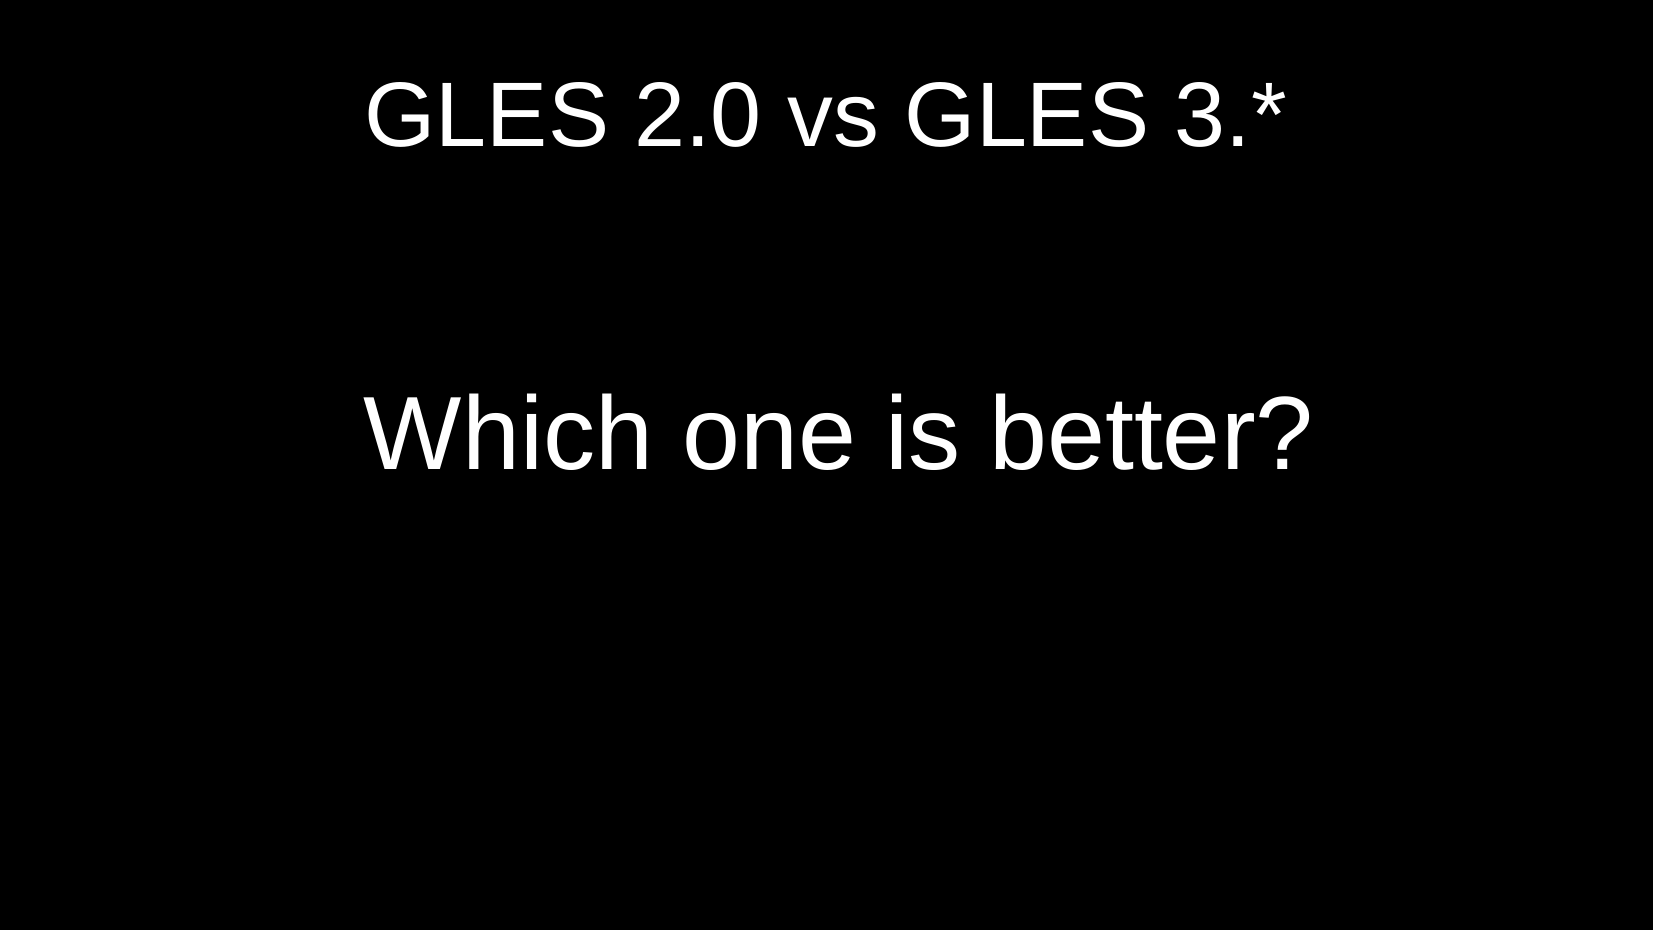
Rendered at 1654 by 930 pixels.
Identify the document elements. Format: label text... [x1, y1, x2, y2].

list Which one is better? [60, 375, 1548, 495]
title GLES 2.0 vs GLES 3.* [82, 37, 1571, 193]
